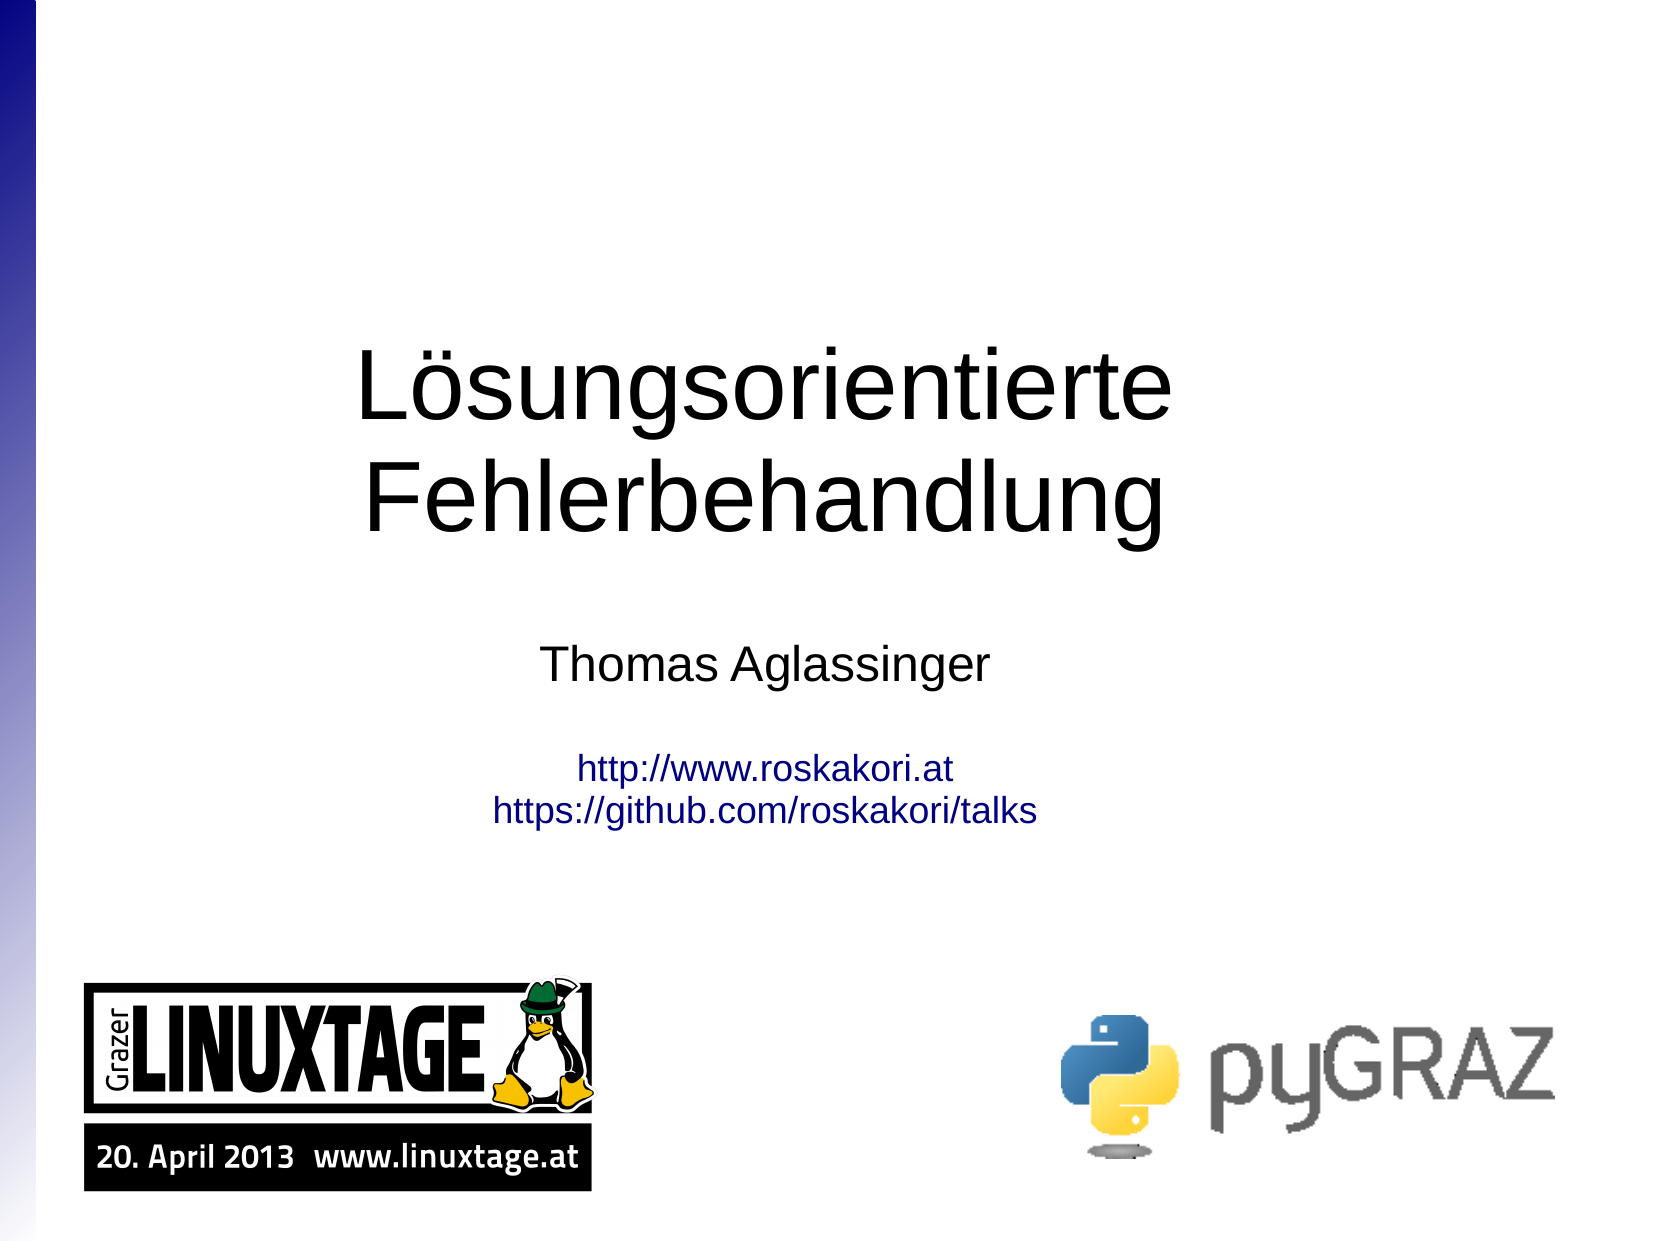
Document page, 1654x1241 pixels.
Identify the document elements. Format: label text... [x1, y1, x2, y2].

picture [82, 973, 599, 1193]
subtitle Lösungsorientierte Fehlerbehandlung Thomas Aglassinger http://www.roskakori.at https://github.com/roskakori/talks [21, 50, 1510, 1110]
picture [1061, 1015, 1555, 1159]
